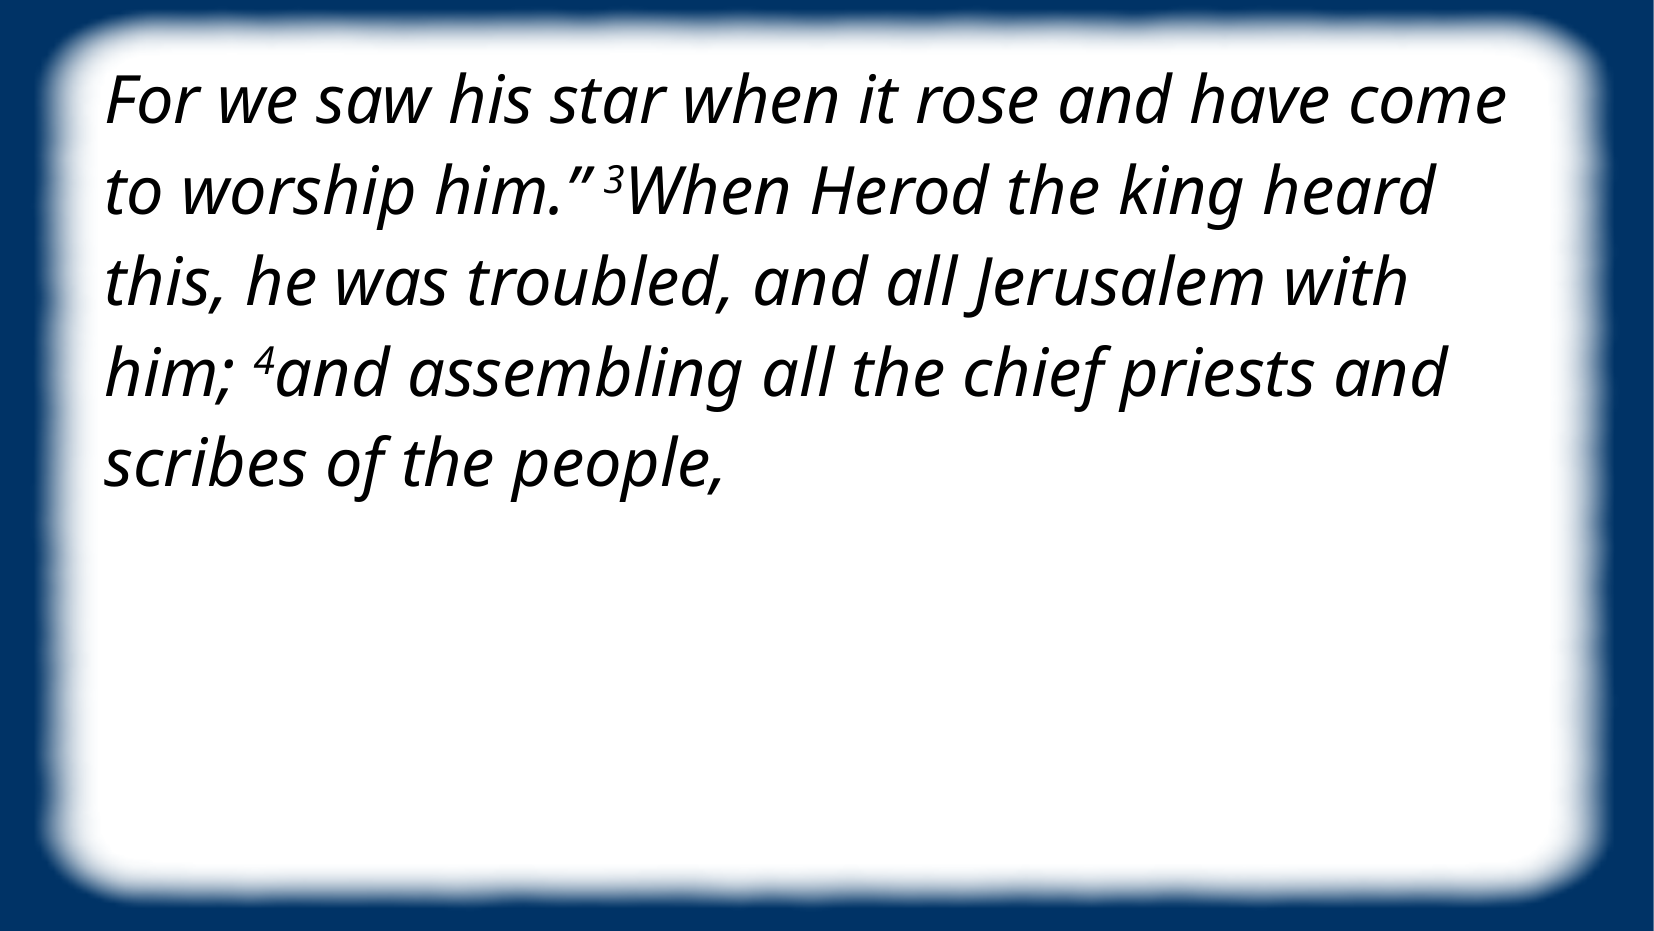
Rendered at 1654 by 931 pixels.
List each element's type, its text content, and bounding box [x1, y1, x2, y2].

text_box For we saw his star when it rose and have come to worship him.” 3When Herod the king heard this, he was troubled, and all Jerusalem with him; 4and assembling all the chief priests and scribes of the people, [90, 45, 1561, 504]
picture [0, 0, 1654, 931]
